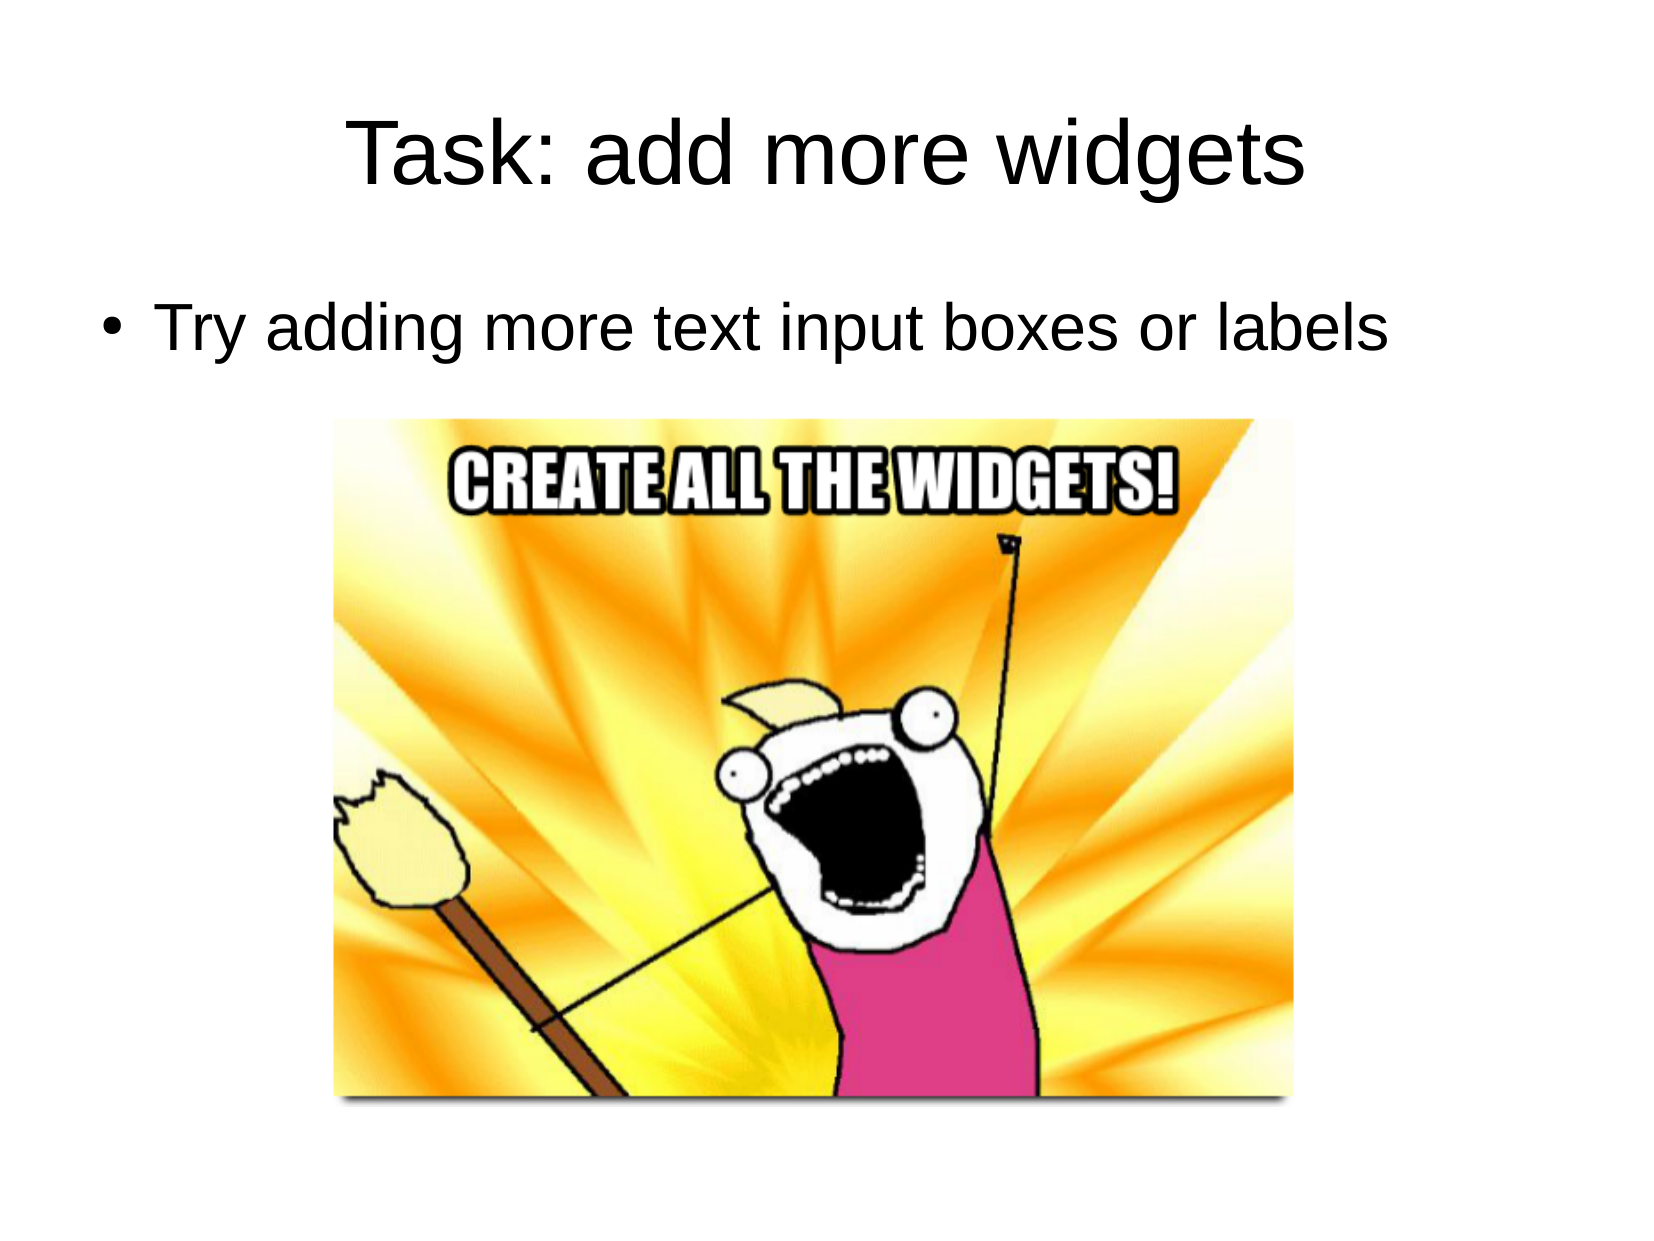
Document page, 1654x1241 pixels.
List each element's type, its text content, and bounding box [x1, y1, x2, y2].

list Try adding more text input boxes or labels [82, 290, 1571, 1010]
picture [325, 414, 1301, 1107]
title Task: add more widgets [82, 49, 1571, 257]
